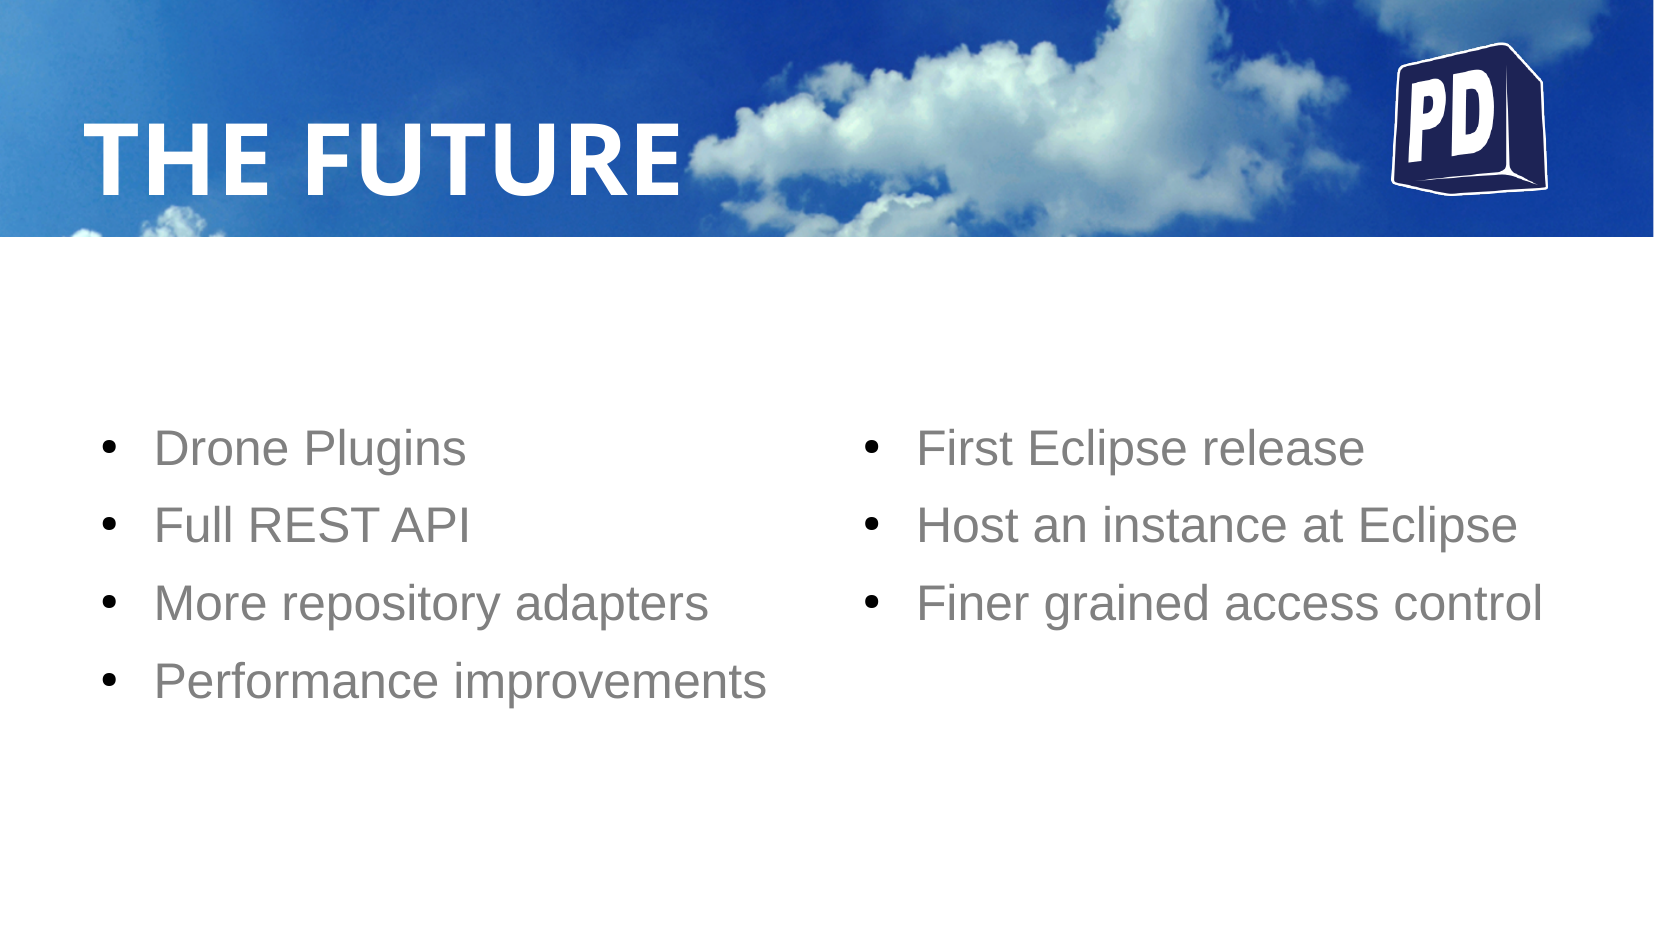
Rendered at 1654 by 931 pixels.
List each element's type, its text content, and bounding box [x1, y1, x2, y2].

title THE FUTURE [82, 78, 1261, 234]
picture [0, 0, 1654, 237]
list First Eclipse release Host an instance at Eclipse Finer grained access control [845, 420, 1572, 811]
list Drone Plugins Full REST API More repository adapters Performance improvements [82, 420, 809, 811]
